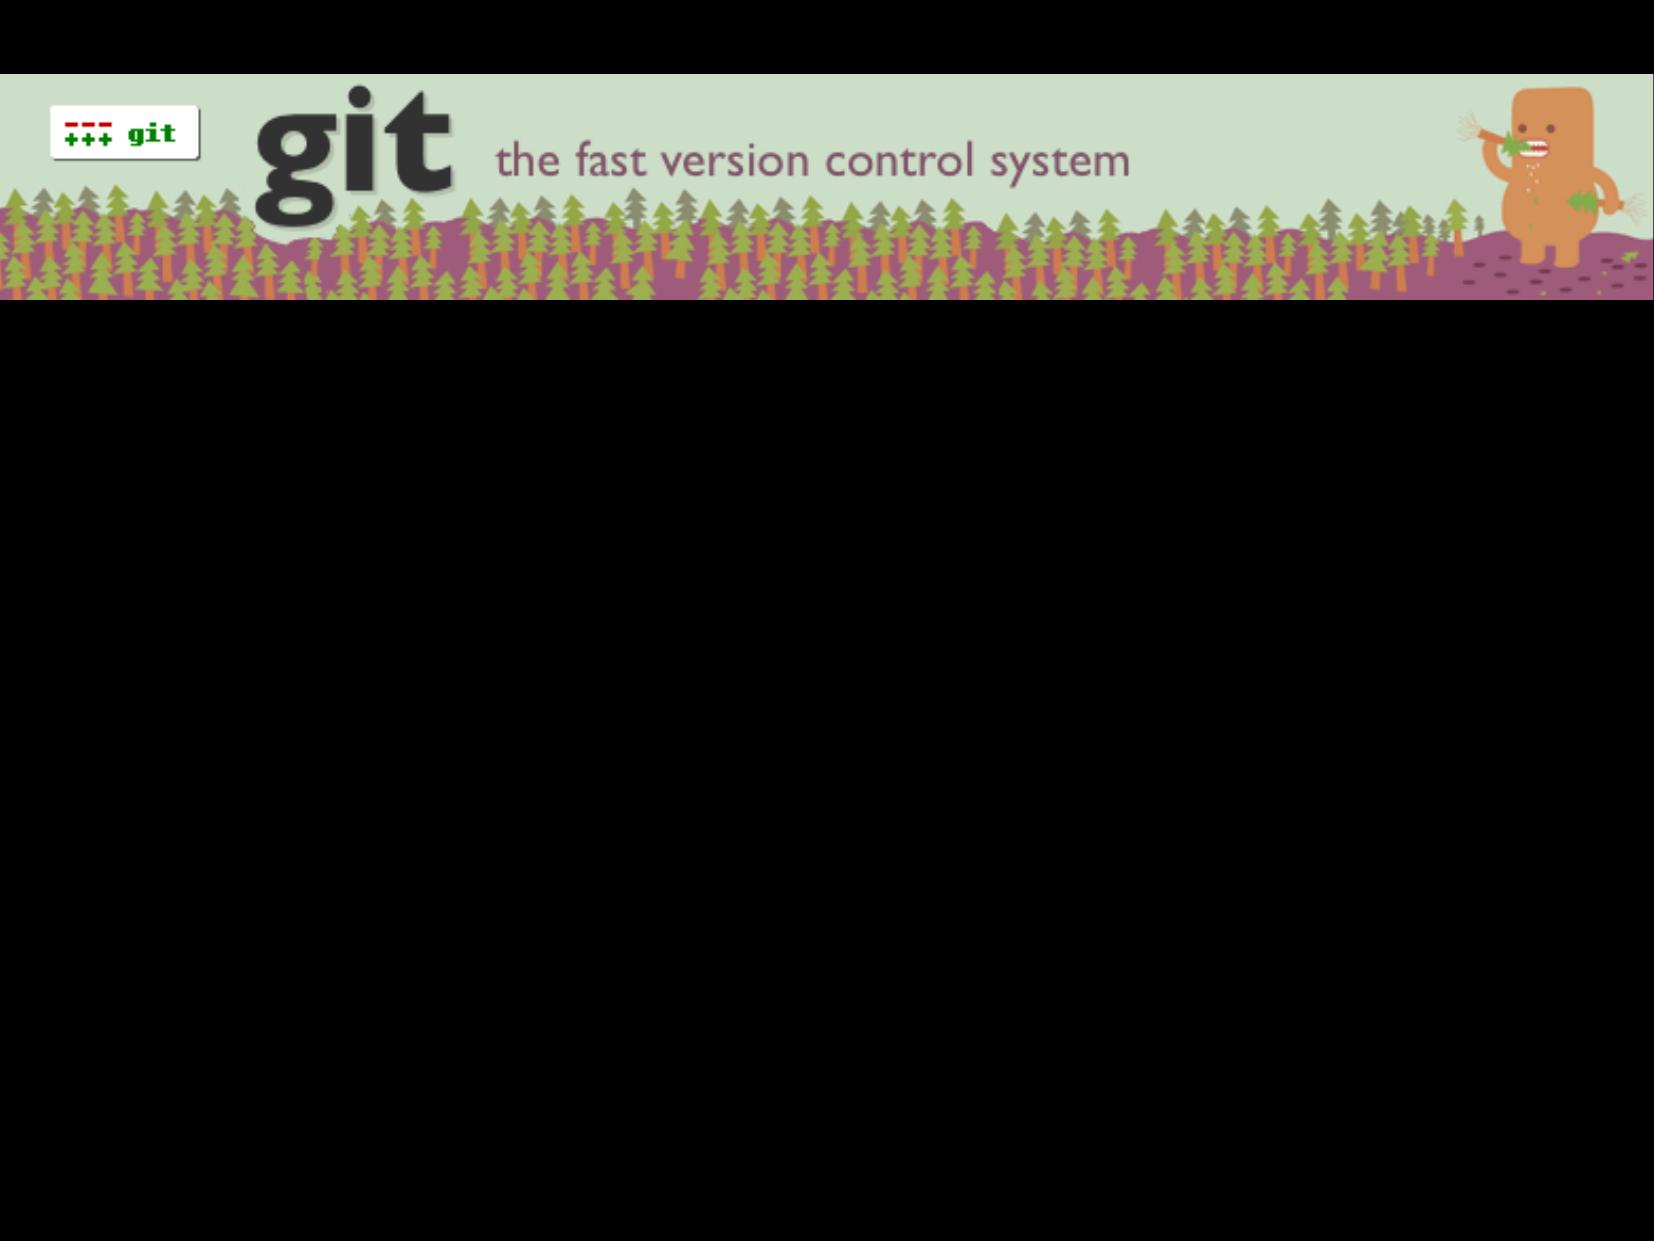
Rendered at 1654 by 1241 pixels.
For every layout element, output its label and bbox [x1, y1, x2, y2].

picture [0, 74, 1654, 300]
text_box [0, 0, 1654, 74]
text_box [0, 300, 1654, 1241]
